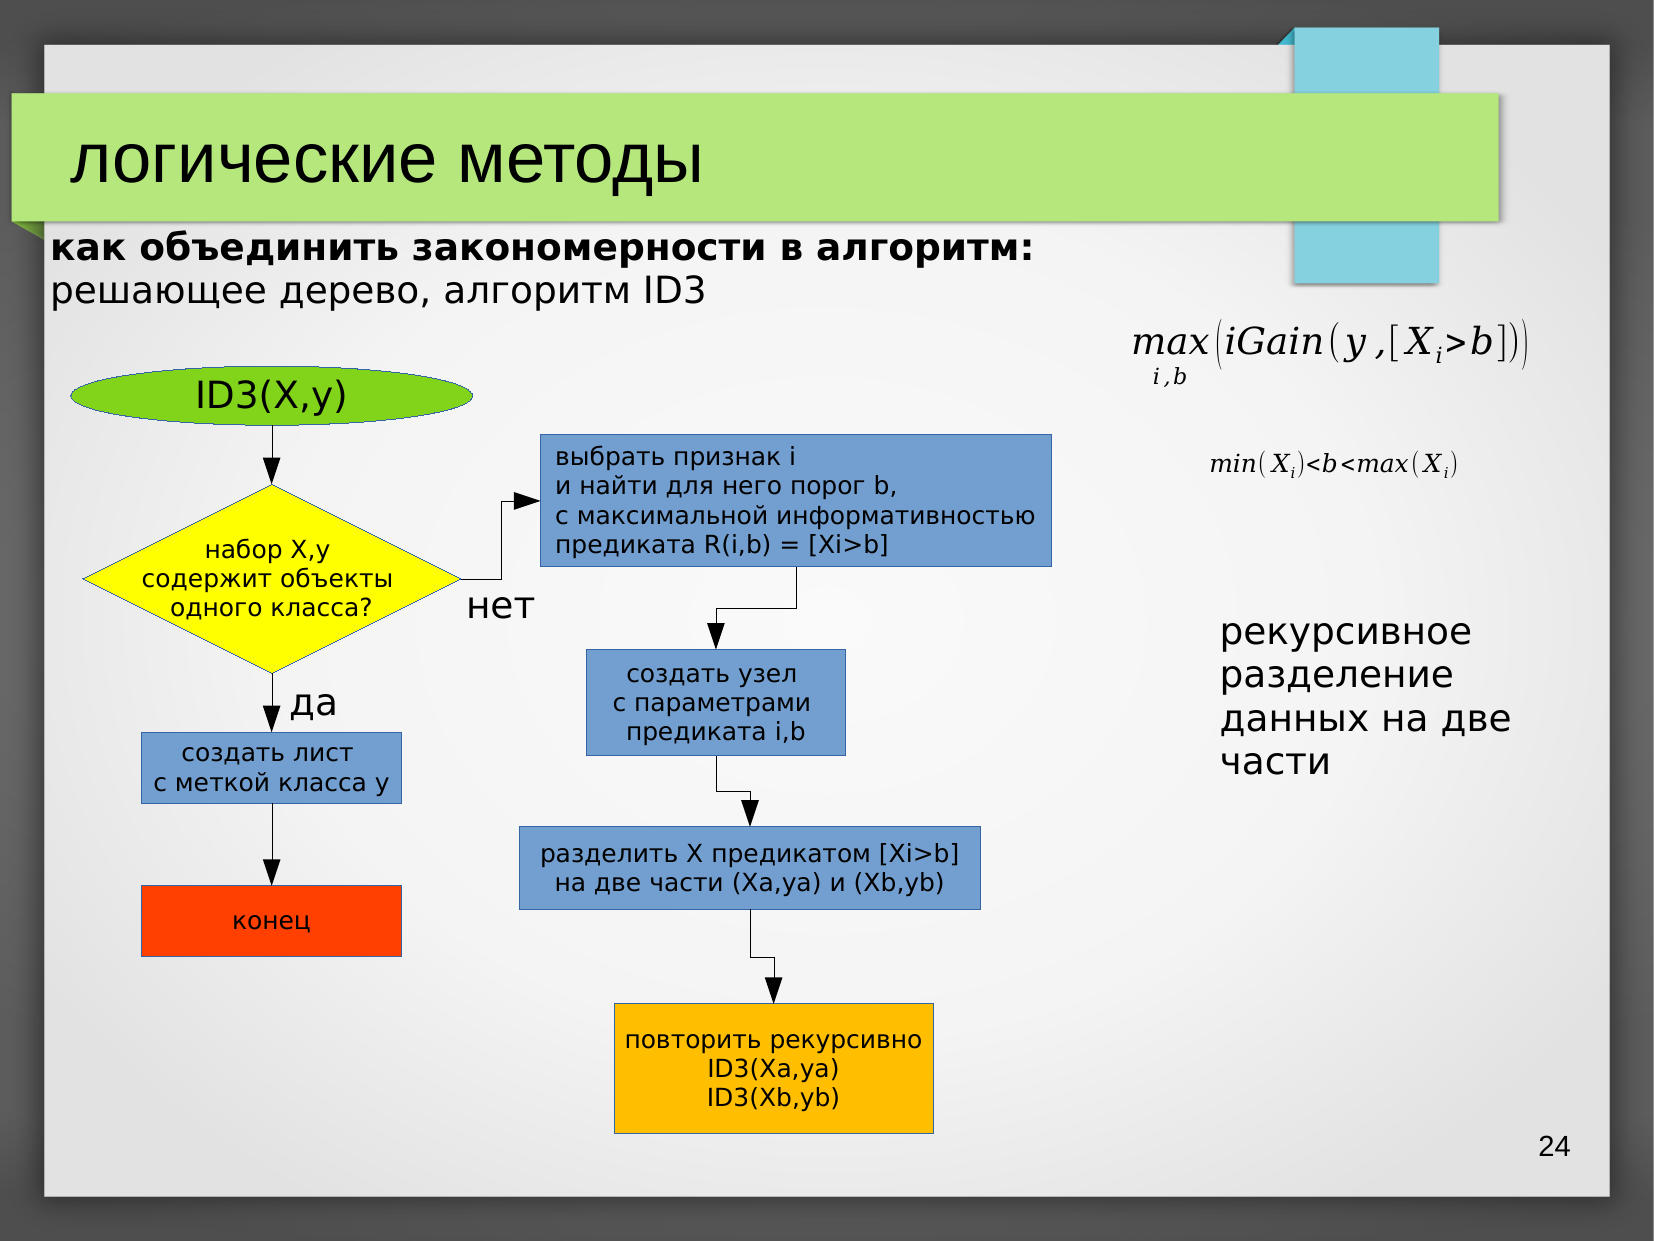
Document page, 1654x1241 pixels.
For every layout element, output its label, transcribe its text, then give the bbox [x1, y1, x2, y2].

text_box рекурсивное разделение данных на две части [1204, 602, 1536, 800]
text_box конец [141, 885, 402, 957]
text_box ID3(X,y) [70, 366, 473, 426]
title логические методы [70, 118, 1205, 199]
text_box создать лист с меткой класса y [141, 732, 402, 804]
text_box выбрать признак i и найти для него порог b, с максимальной информативностью предиката R(i,b) = [Xi>b] [540, 434, 1052, 567]
chart [1203, 448, 1465, 483]
text_box набор X,y содержит объекты одного класса? [82, 484, 461, 674]
chart [1124, 317, 1536, 390]
text_box как объединить закономерности в алгоритм: решающее дерево, алгоритм ID3 [35, 218, 1193, 324]
text_box разделить X предикатом [Xi>b] на две части (Xa,ya) и (Xb,yb) [519, 826, 981, 910]
text_box повторить рекурсивно ID3(Xa,ya) ID3(Xb,yb) [614, 1003, 934, 1134]
text_box создать узел с параметрами предиката i,b [586, 649, 846, 756]
picture [0, 0, 1654, 1241]
